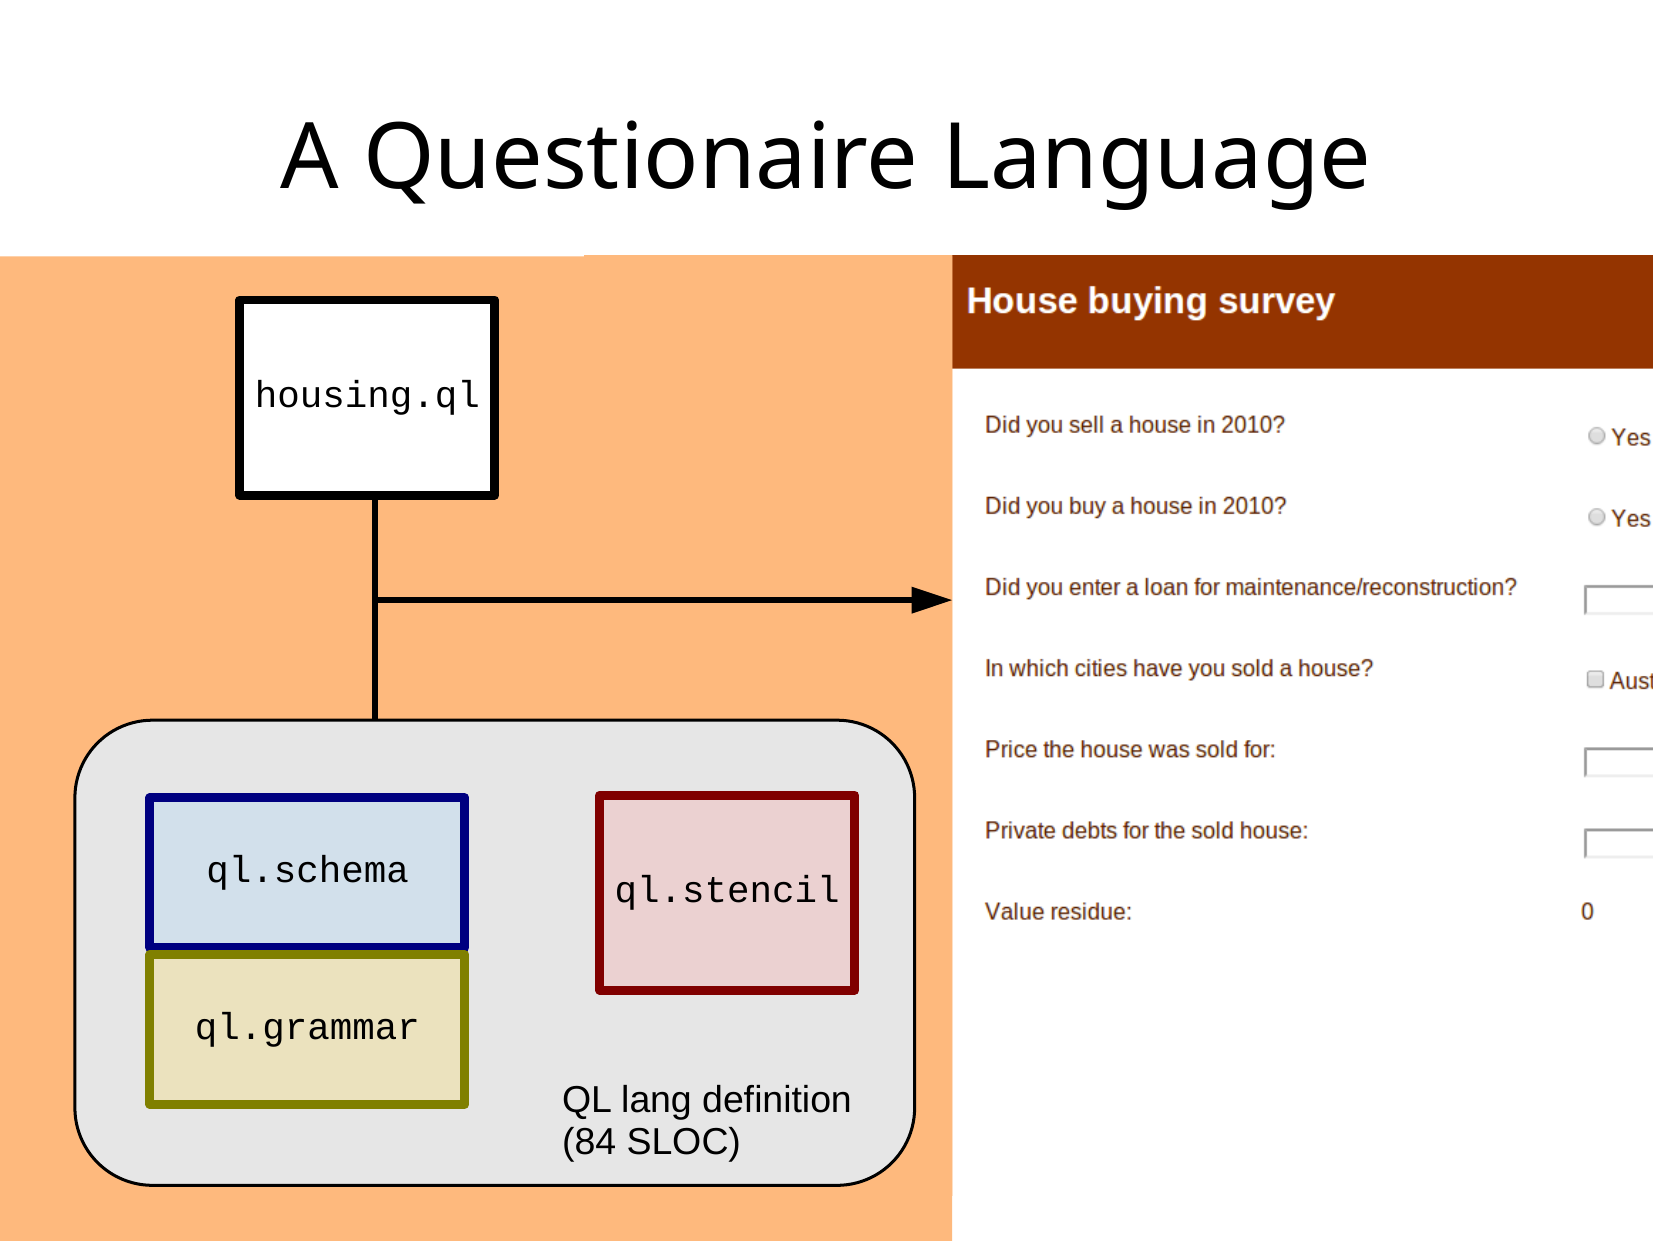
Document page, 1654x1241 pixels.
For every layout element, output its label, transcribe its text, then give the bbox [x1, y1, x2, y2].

text_box QL lang definition (84 SLOC) [547, 1071, 975, 1171]
picture [584, 255, 1653, 1196]
title A Questionaire Language [82, 49, 1571, 256]
text_box ql.schema [149, 797, 465, 948]
text_box ql.grammar [149, 954, 465, 1105]
text_box housing.ql [239, 300, 495, 496]
text_box ql.stencil [599, 795, 855, 991]
text_box [0, 256, 953, 1241]
